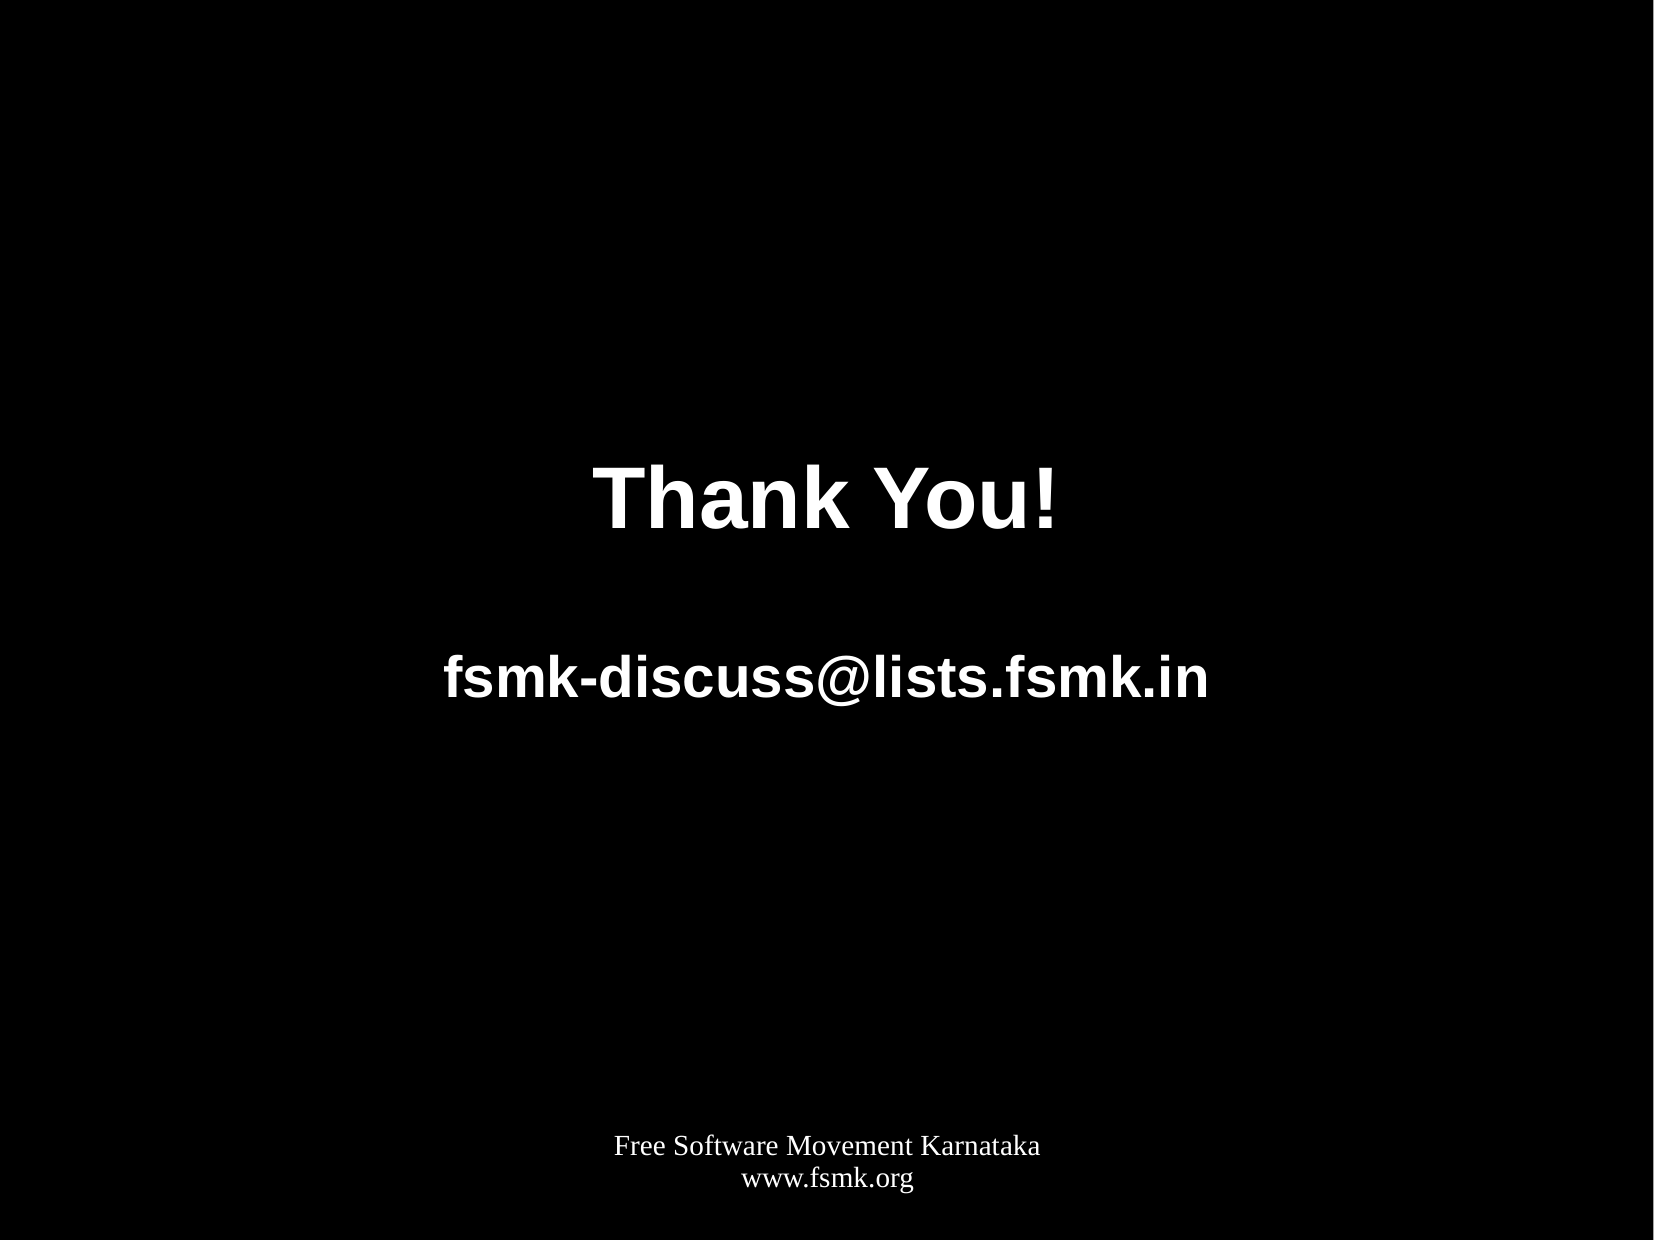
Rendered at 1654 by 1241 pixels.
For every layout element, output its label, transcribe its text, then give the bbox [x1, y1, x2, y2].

subtitle Thank You! fsmk-discuss@lists.fsmk.in [82, 49, 1571, 1109]
